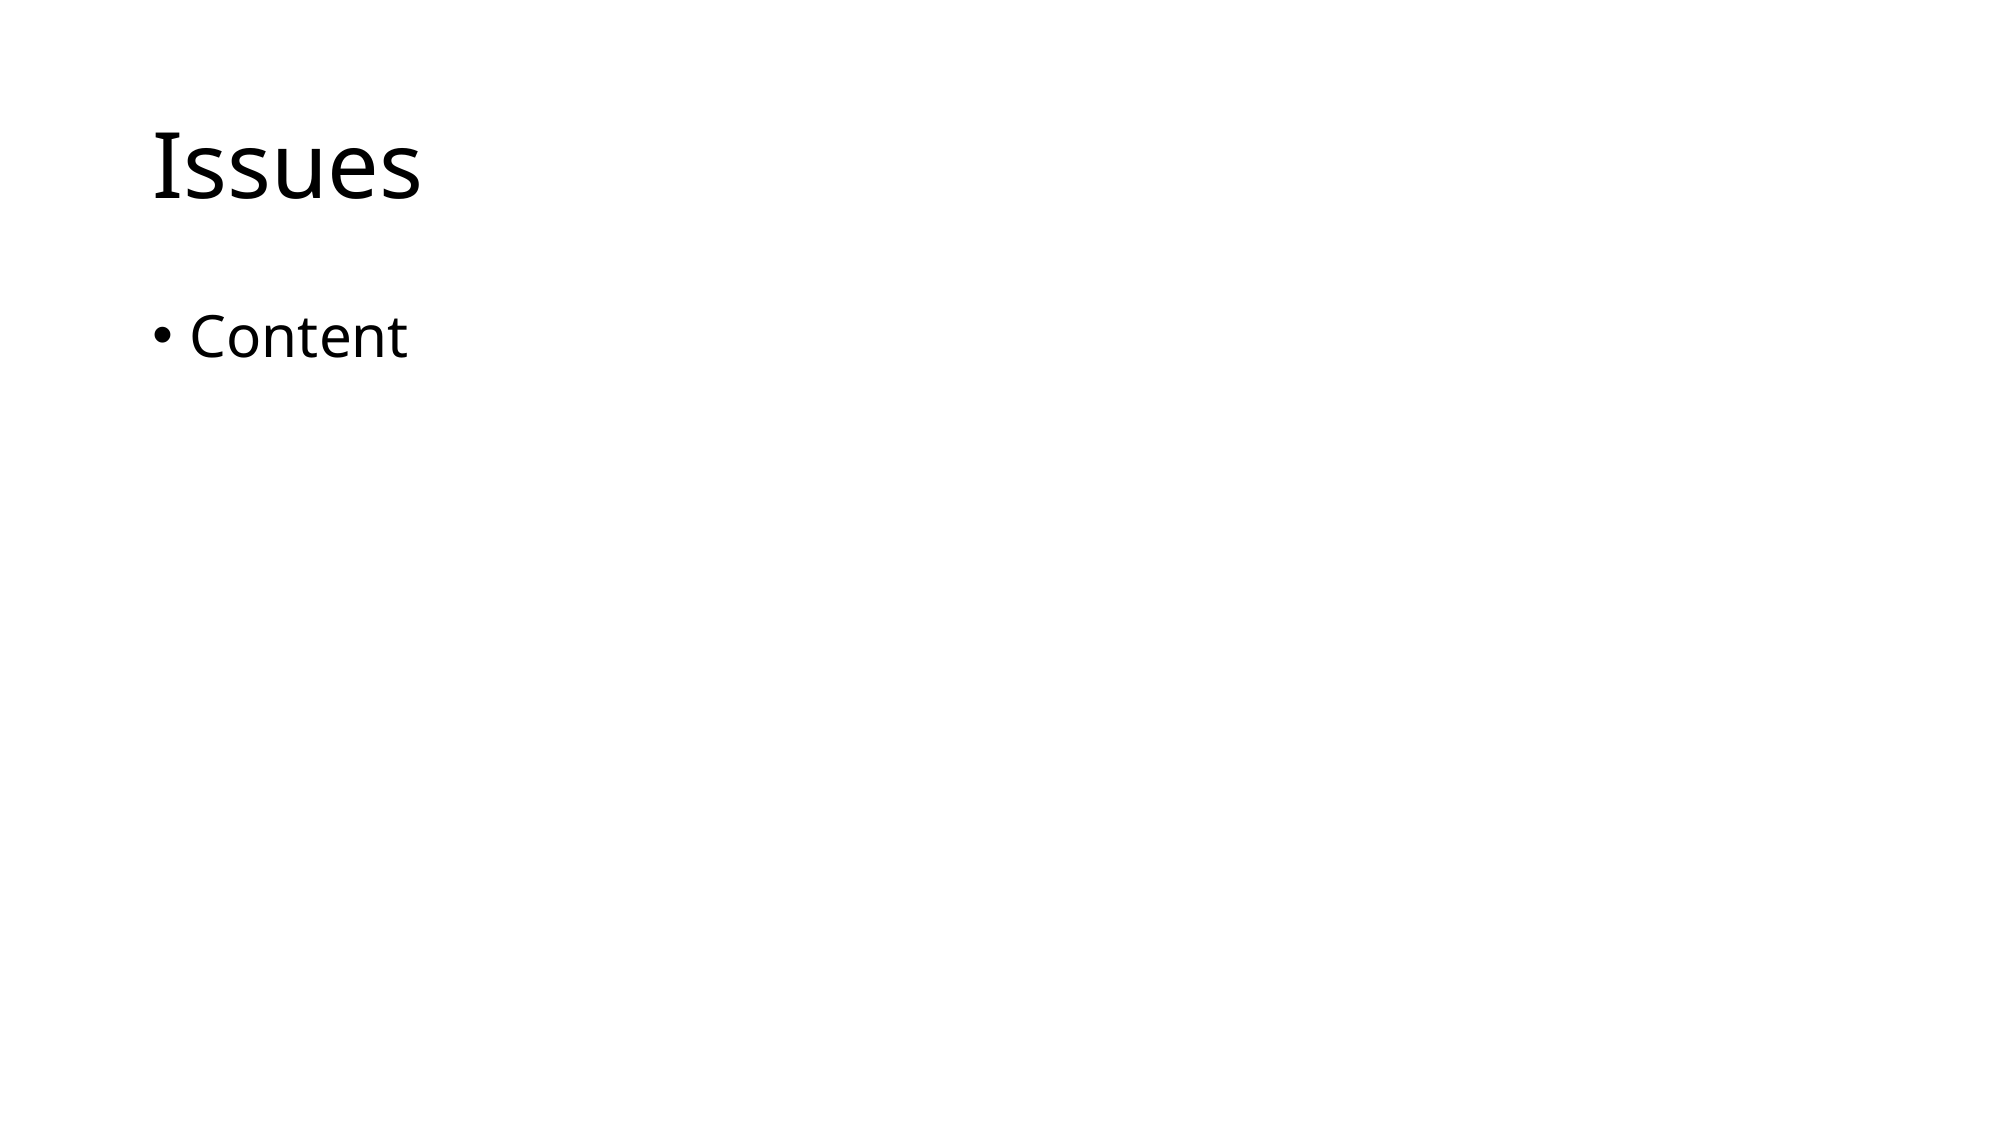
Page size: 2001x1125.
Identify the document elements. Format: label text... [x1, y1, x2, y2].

list Content [137, 299, 1863, 1014]
title Issues [137, 59, 1863, 278]
